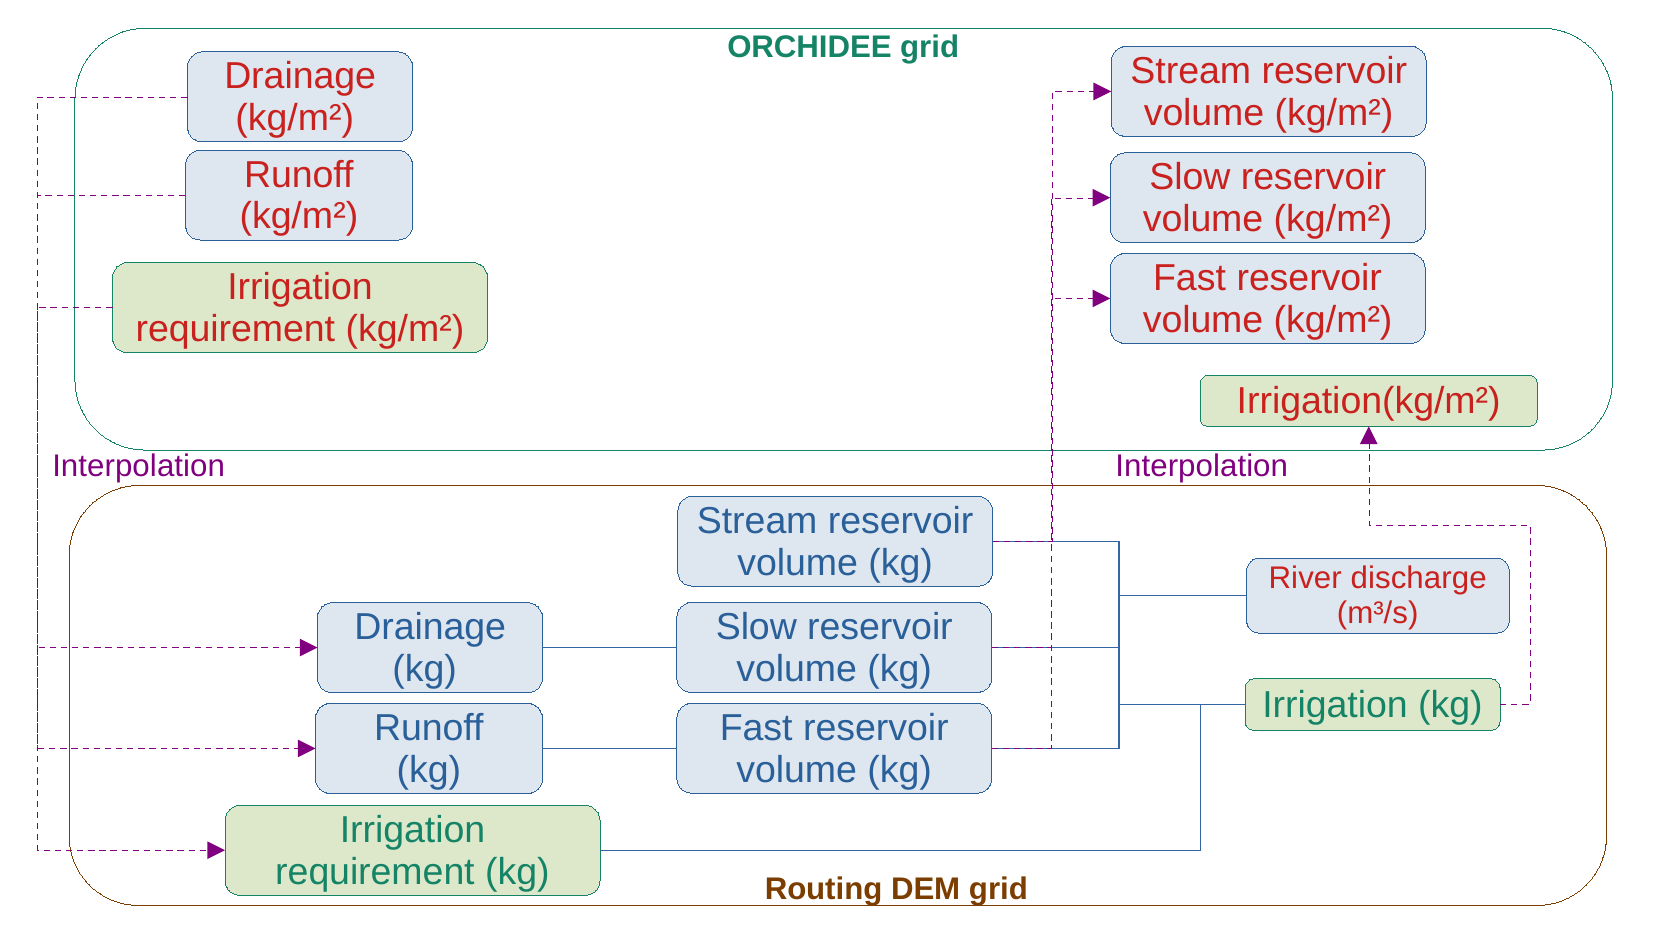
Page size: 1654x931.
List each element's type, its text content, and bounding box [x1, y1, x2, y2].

text_box Irrigation(kg/m²) [1200, 375, 1538, 427]
text_box Drainage (kg/m²) [187, 51, 413, 142]
text_box [74, 28, 1613, 451]
text_box Slow reservoir volume (kg/m²) [1110, 152, 1426, 243]
text_box ORCHIDEE grid [712, 22, 1088, 107]
text_box River discharge (m³/s) [1246, 558, 1510, 634]
text_box Irrigation requirement (kg/m²) [112, 262, 488, 353]
text_box [69, 485, 1607, 906]
text_box Interpolation [37, 440, 290, 491]
text_box Runoff (kg) [315, 703, 543, 794]
text_box Irrigation requirement (kg) [225, 805, 601, 896]
text_box Fast reservoir volume (kg) [676, 703, 992, 794]
text_box Routing DEM grid [750, 863, 1126, 931]
text_box Stream reservoir volume (kg) [677, 496, 993, 587]
text_box Interpolation [1100, 440, 1354, 491]
text_box Irrigation (kg) [1245, 678, 1501, 731]
text_box Runoff (kg/m²) [185, 150, 413, 241]
text_box Fast reservoir volume (kg/m²) [1110, 253, 1426, 344]
text_box Slow reservoir volume (kg) [676, 602, 992, 693]
text_box Drainage (kg) [317, 602, 543, 693]
text_box Stream reservoir volume (kg/m²) [1111, 46, 1427, 137]
